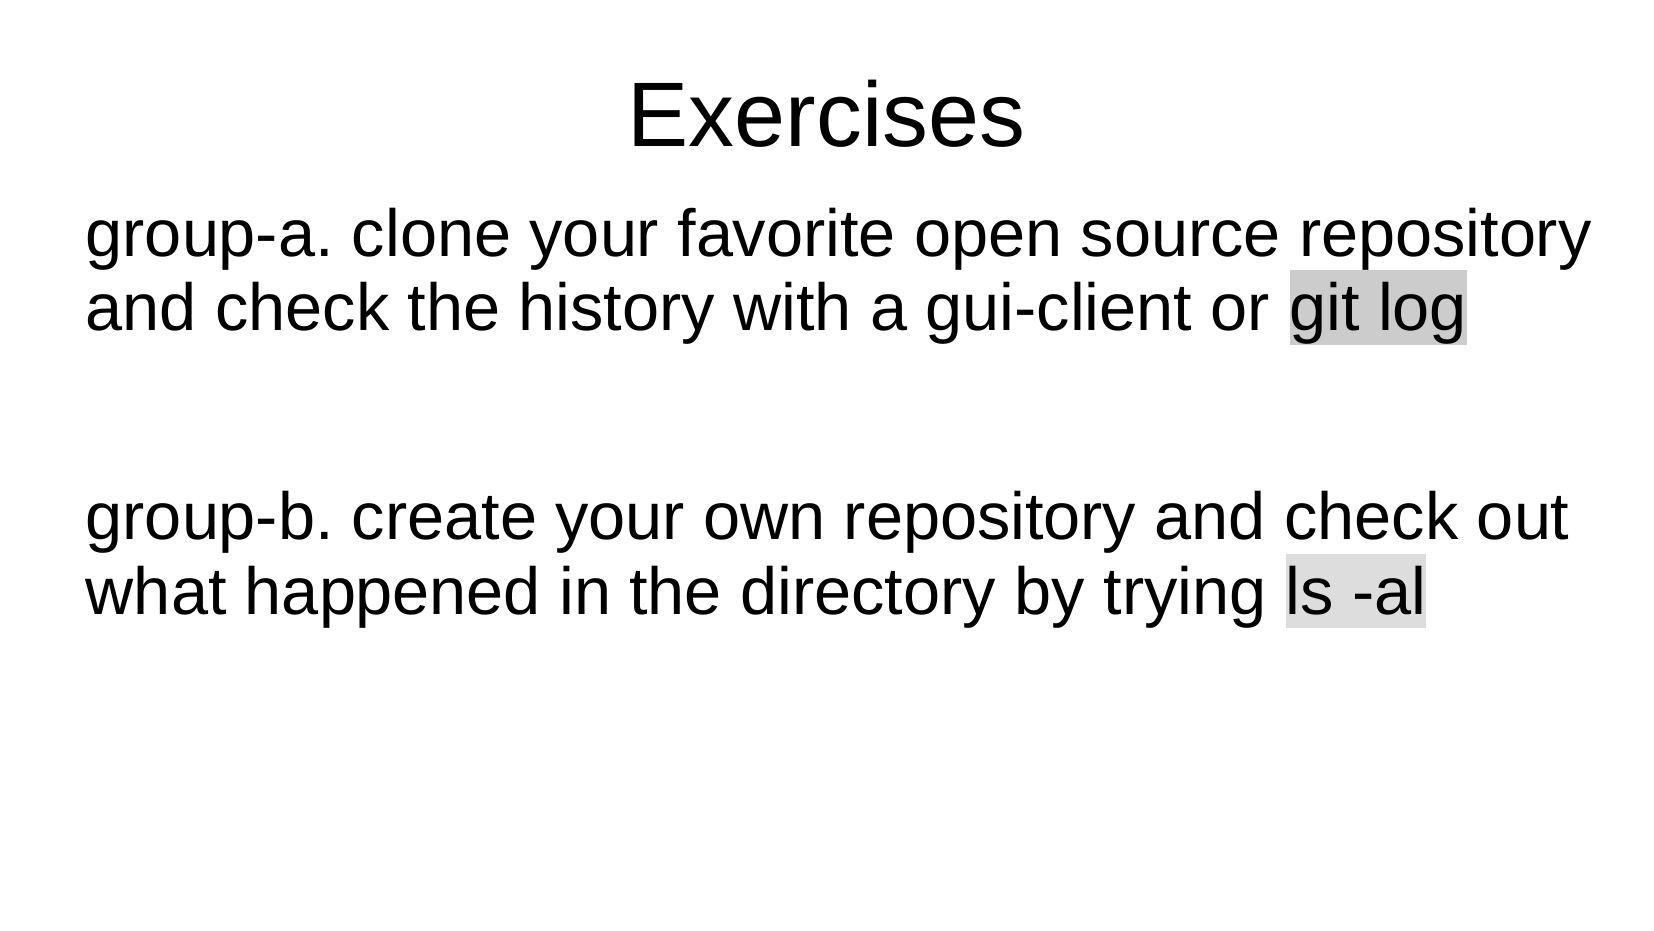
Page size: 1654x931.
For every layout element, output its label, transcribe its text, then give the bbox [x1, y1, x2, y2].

list group-a. clone your favorite open source repository and check the history with a gui-client or git log group-b. create your own repository and check out what happened in the directory by trying ls -al [15, 195, 1636, 901]
title Exercises [82, 37, 1571, 193]
